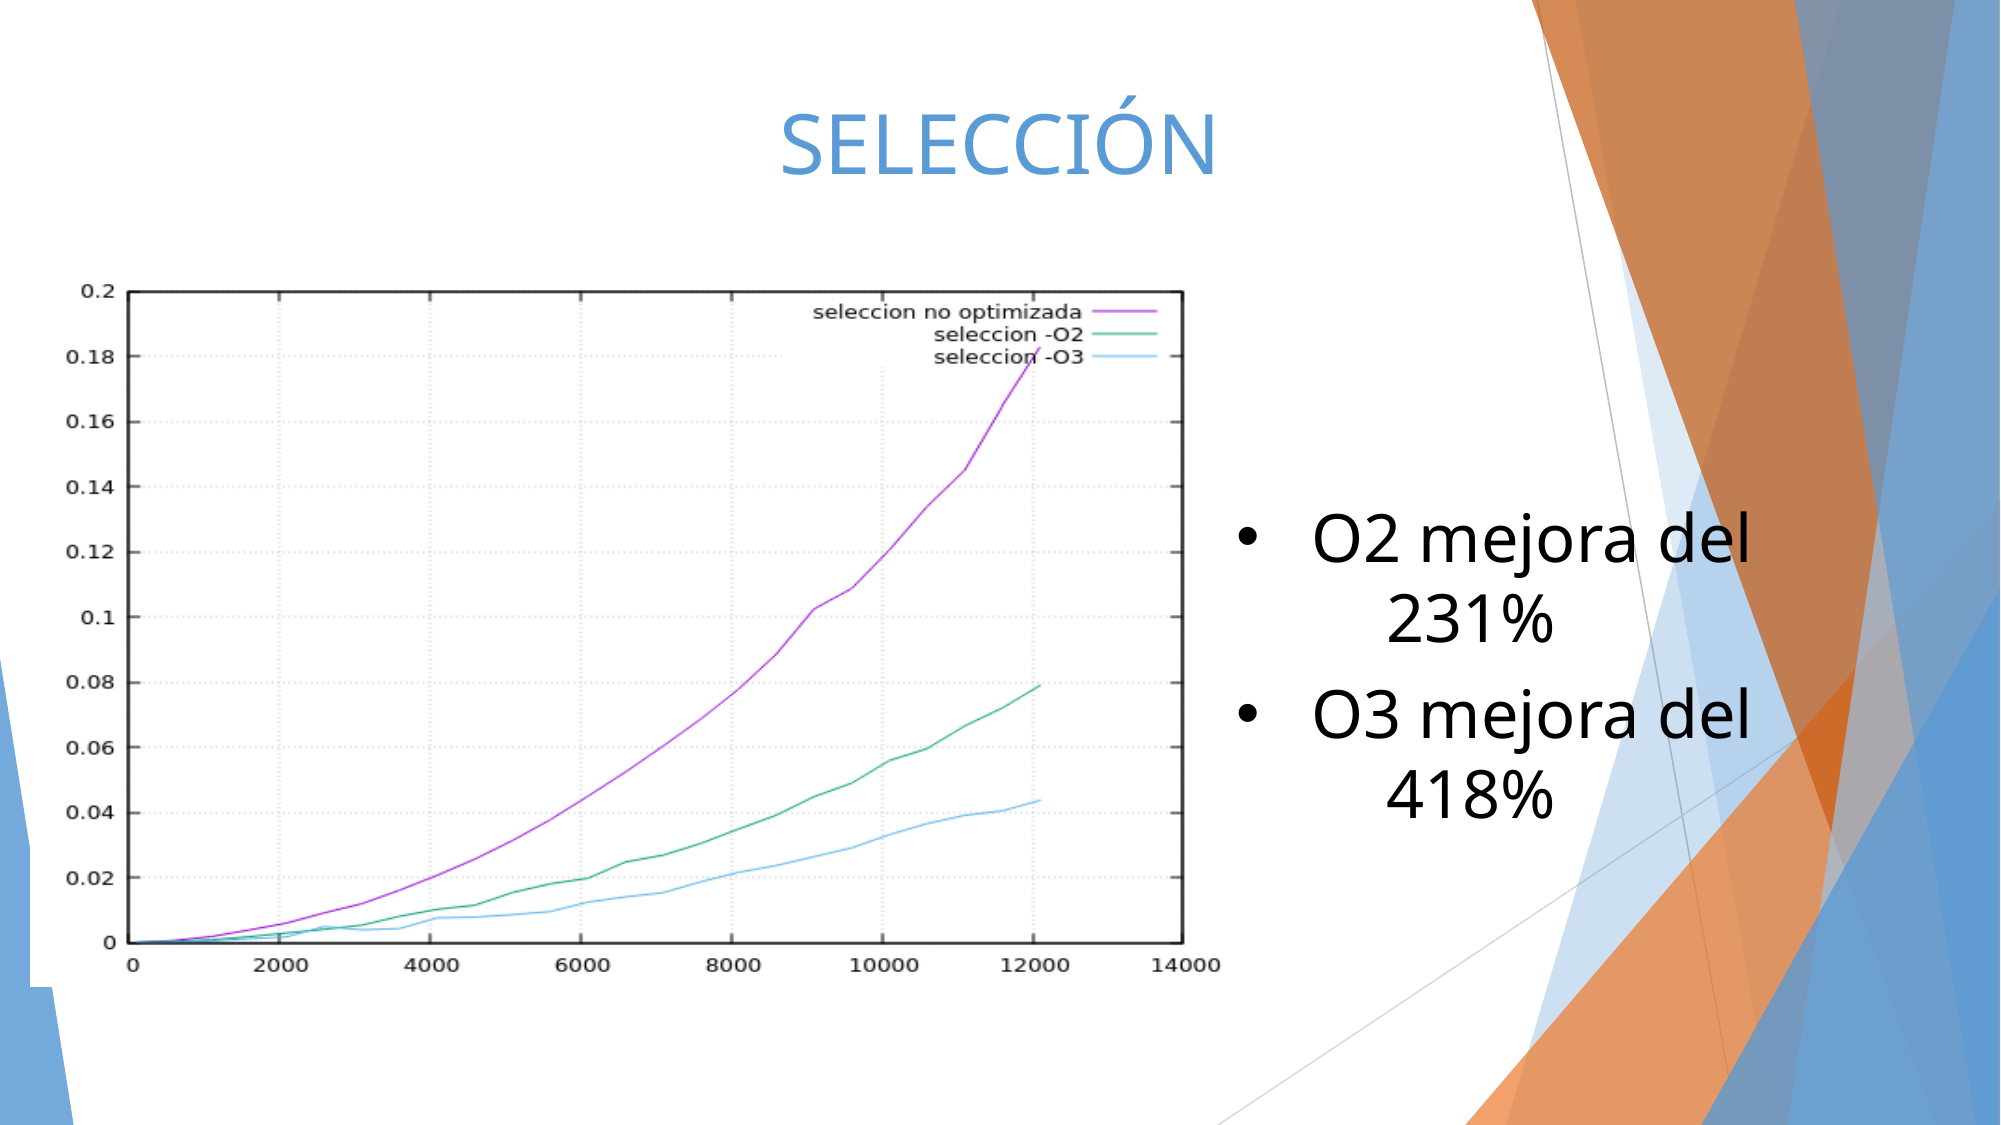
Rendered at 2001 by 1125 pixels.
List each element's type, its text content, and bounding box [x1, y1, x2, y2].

title SELECCIÓN [0, 84, 2000, 214]
picture [30, 268, 1222, 987]
text_box O2 mejora del 231% O3 mejora del 418% [1222, 488, 1934, 840]
